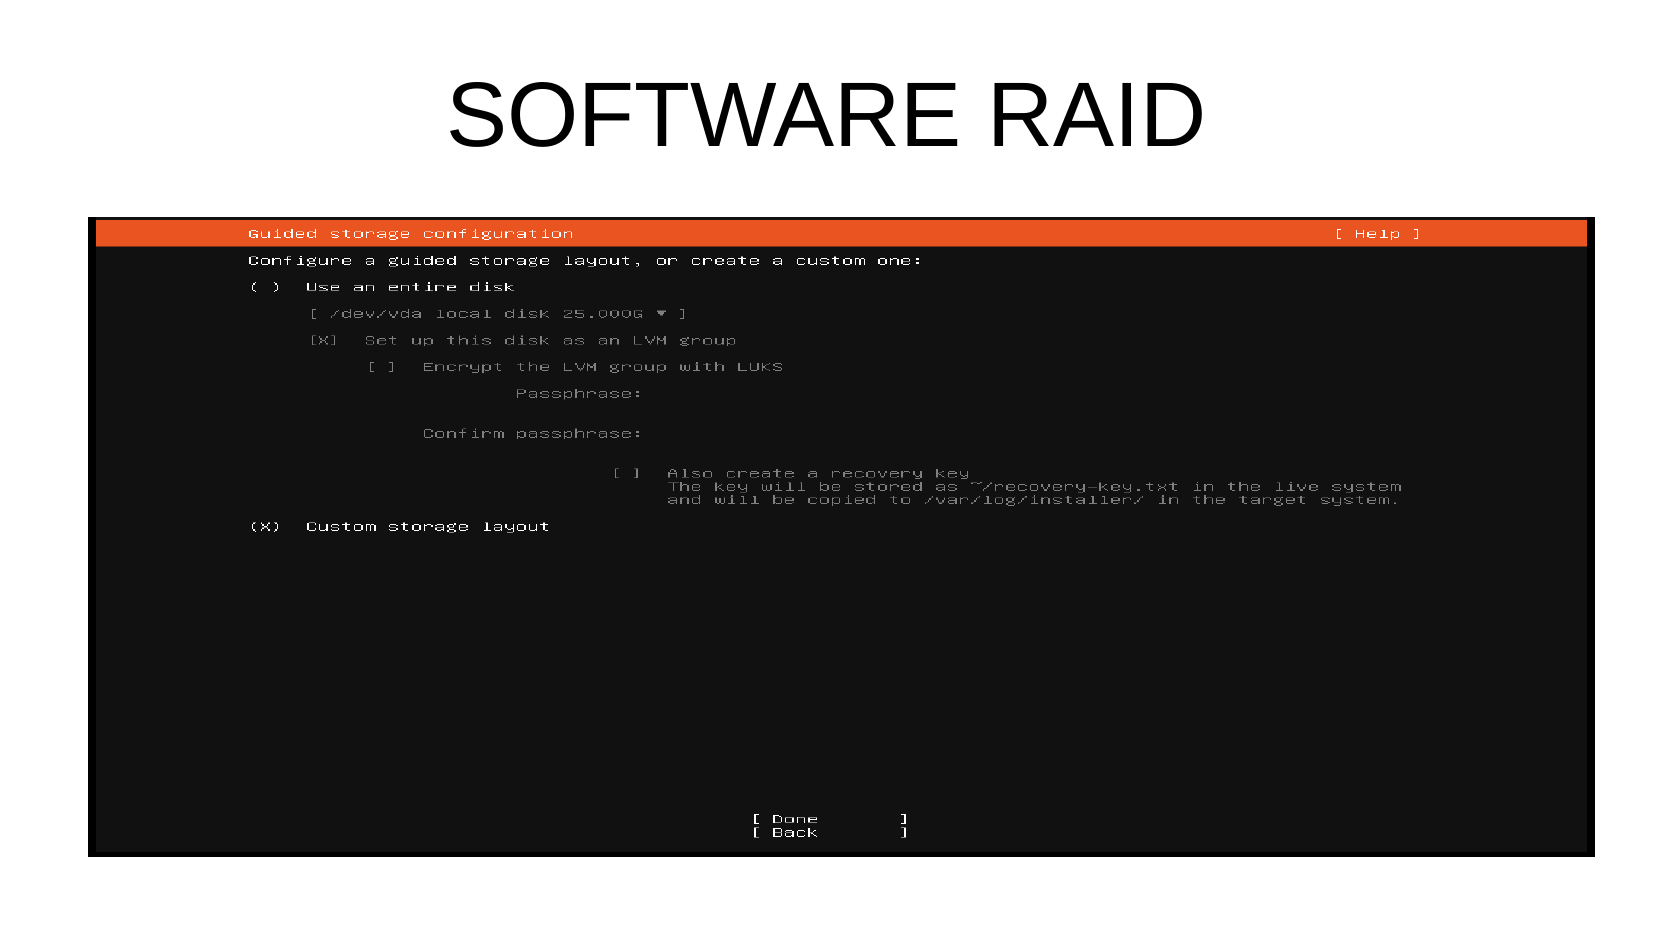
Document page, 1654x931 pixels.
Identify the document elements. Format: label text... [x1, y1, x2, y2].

picture [88, 217, 1595, 857]
title SOFTWARE RAID [82, 37, 1571, 193]
